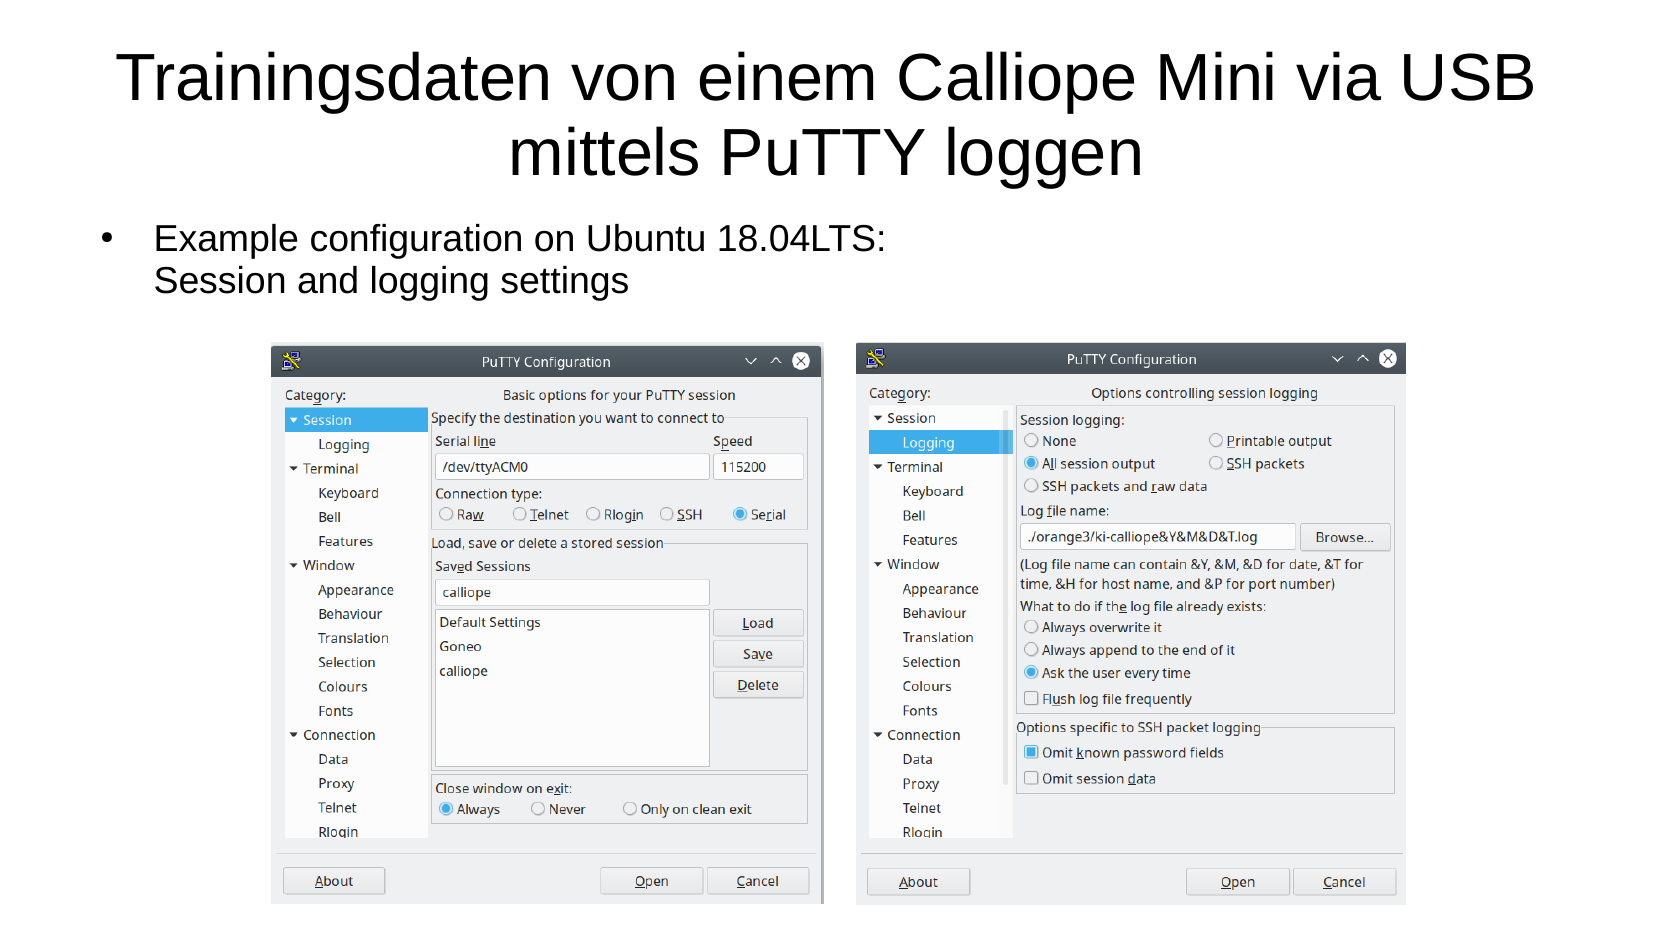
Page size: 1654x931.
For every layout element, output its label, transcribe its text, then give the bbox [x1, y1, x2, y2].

picture [271, 342, 824, 904]
picture [856, 342, 1406, 905]
list Example configuration on Ubuntu 18.04LTS: Session and logging settings [82, 217, 1571, 758]
title Trainingsdaten von einem Calliope Mini via USB mittels PuTTY loggen [82, 37, 1571, 193]
